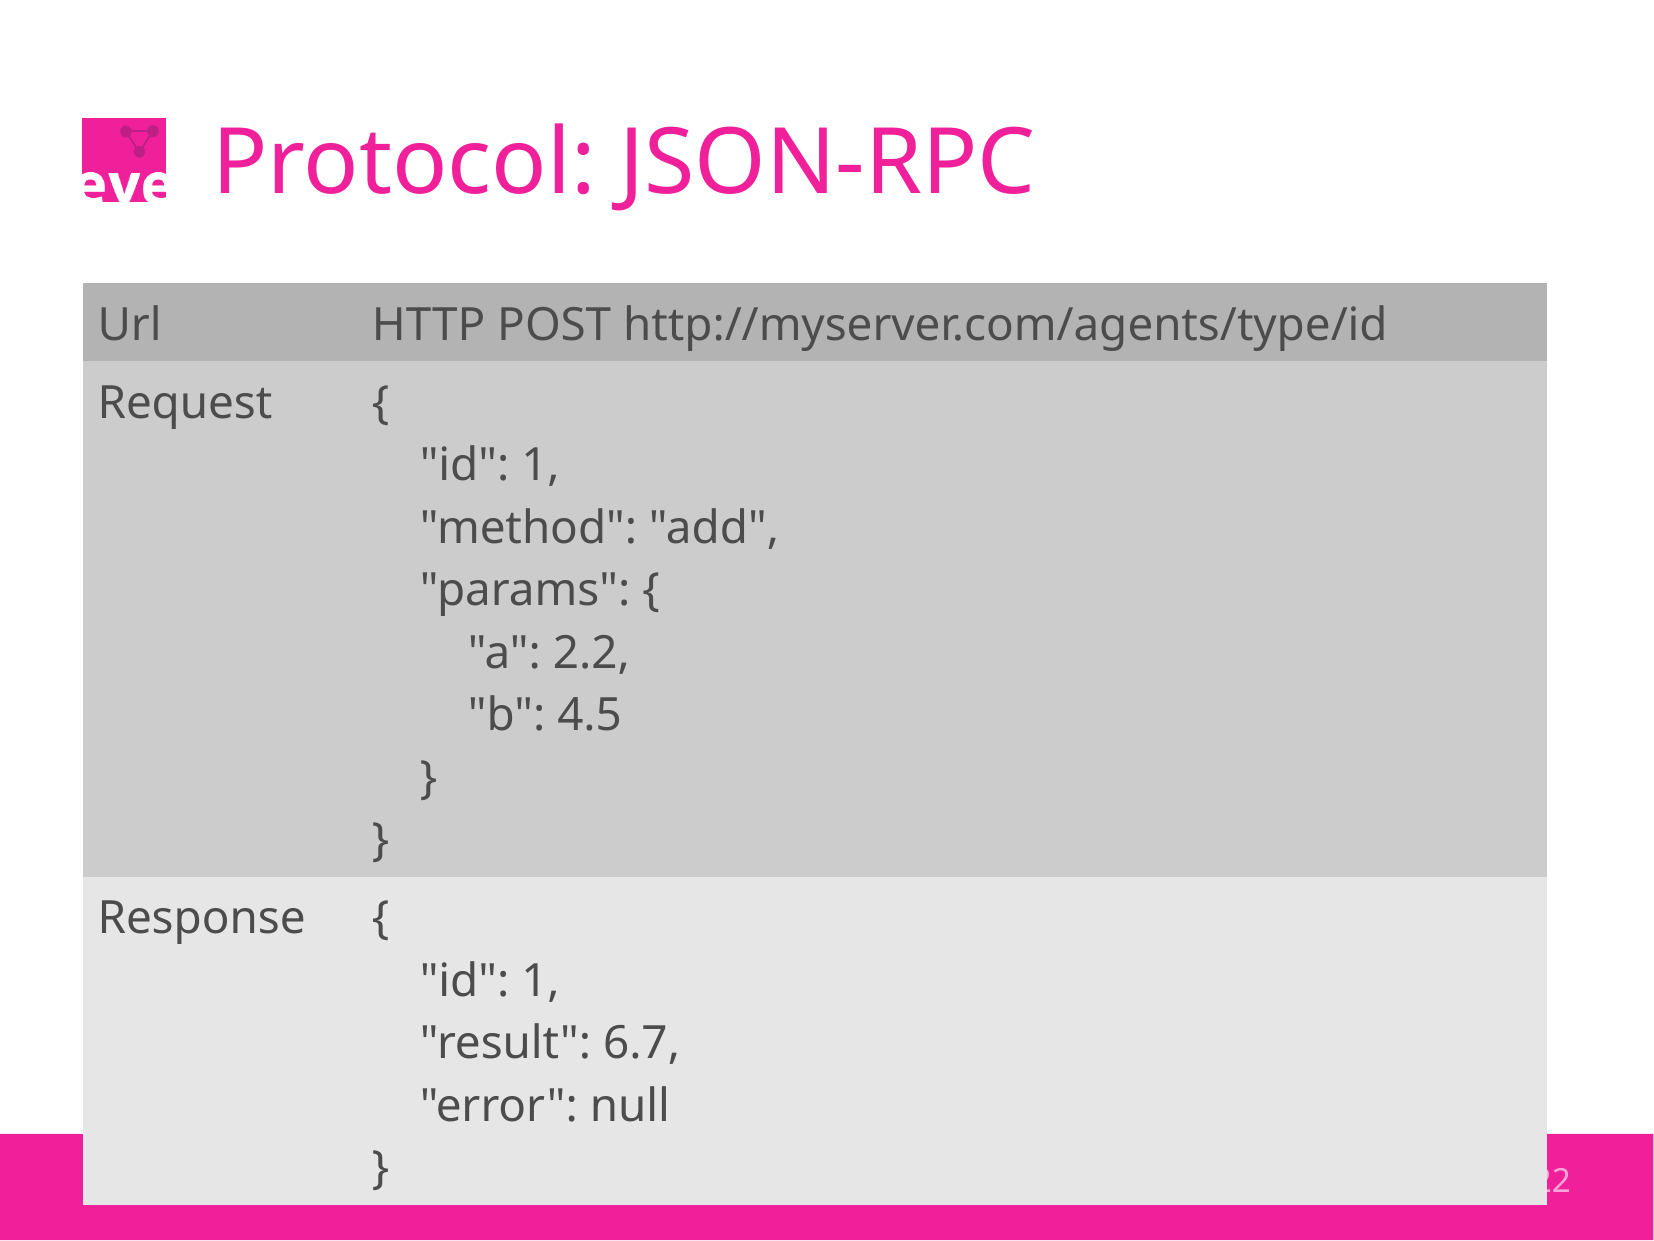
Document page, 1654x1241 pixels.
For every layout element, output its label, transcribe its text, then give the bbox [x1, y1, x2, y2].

title Protocol: JSON-RPC [212, 102, 1571, 215]
picture [82, 118, 166, 202]
table_cell { "id": 1, "method": "add", "params": { "a": 2.2, "b": 4.5 } } [357, 361, 1547, 877]
table_header Url [83, 283, 357, 361]
table_header HTTP POST http://myserver.com/agents/type/id [357, 283, 1547, 361]
table_cell Response [83, 877, 357, 1205]
table_cell Request [83, 361, 357, 877]
table_cell { "id": 1, "result": 6.7, "error": null } [357, 877, 1547, 1205]
